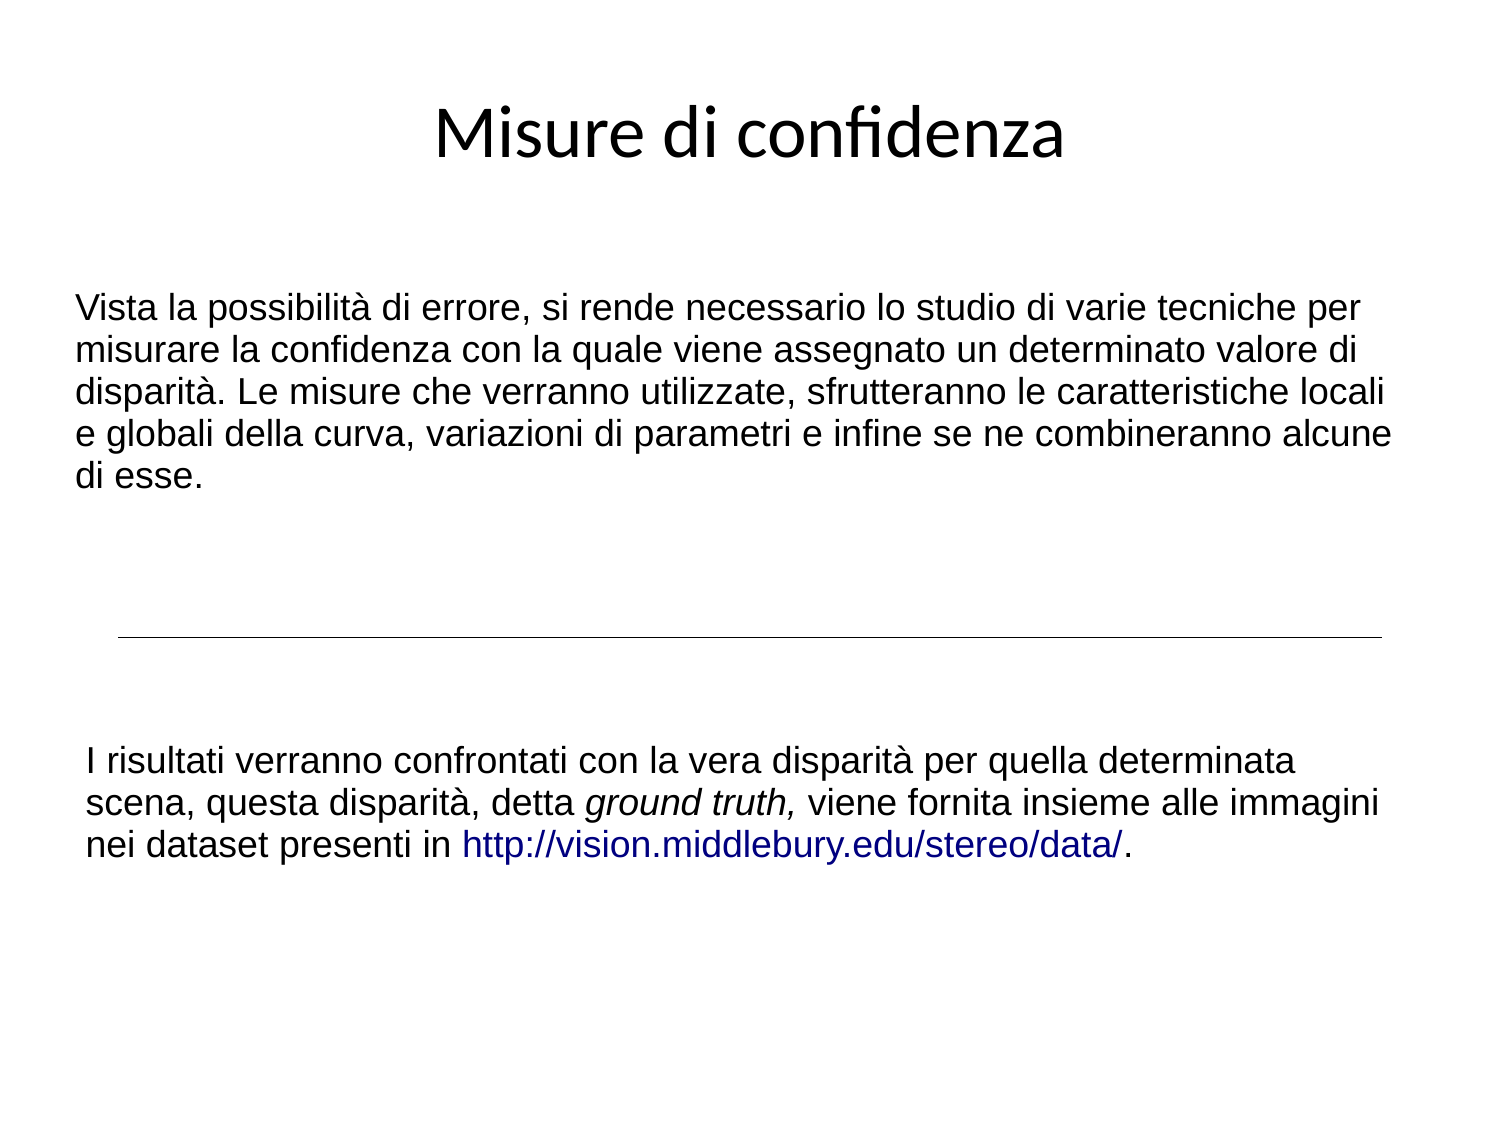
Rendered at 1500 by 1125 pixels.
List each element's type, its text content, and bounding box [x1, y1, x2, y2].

title Misure di confidenza [75, 45, 1425, 233]
text_box I risultati verranno confrontati con la vera disparità per quella determinata scena, questa disparità, detta ground truth, viene fornita insieme alle immagini nei dataset presenti in http://vision.middlebury.edu/stereo/data/. [70, 732, 1402, 896]
subtitle Vista la possibilità di errore, si rende necessario lo studio di varie tecniche per misurare la confidenza con la quale viene assegnato un determinato valore di disparità. Le misure che verranno utilizzate, sfrutteranno le caratteristiche locali e globali della curva, variazioni di parametri e infine se ne combineranno alcune di esse. [75, 262, 1406, 520]
